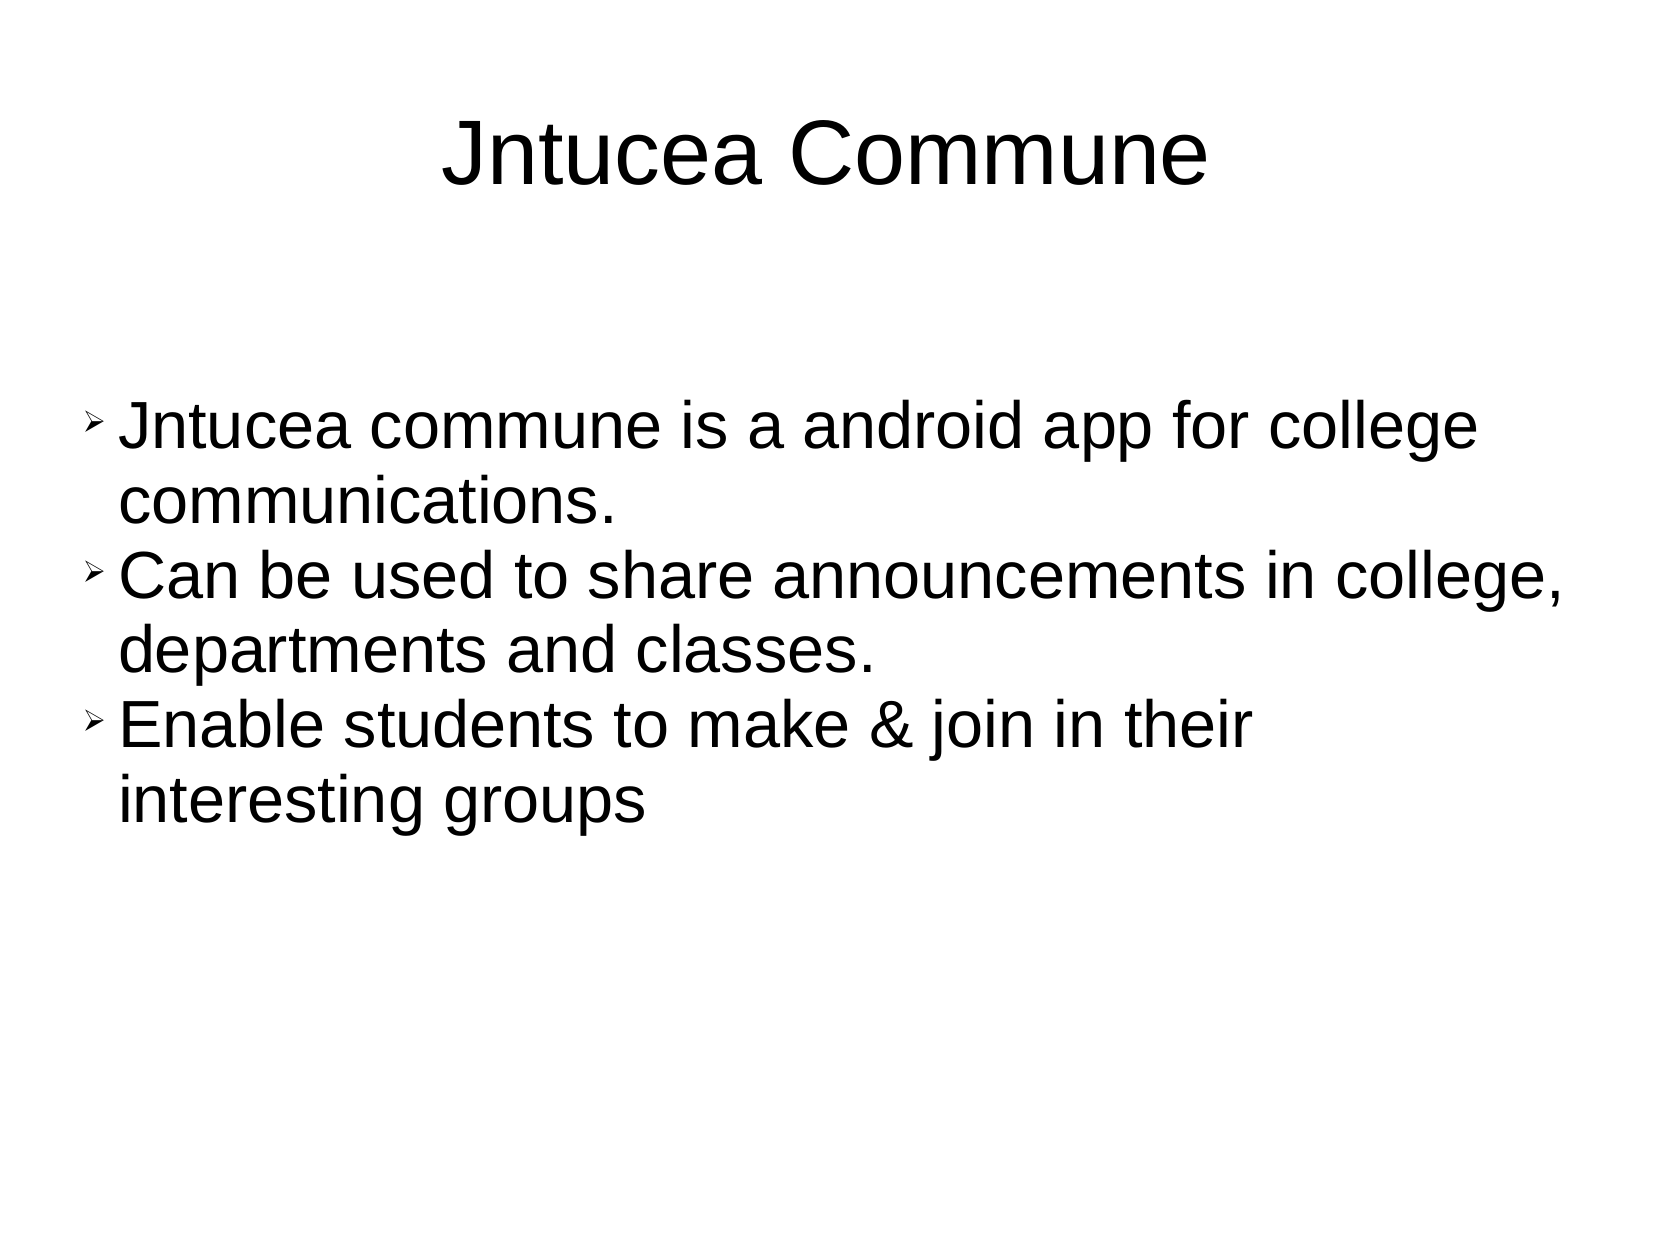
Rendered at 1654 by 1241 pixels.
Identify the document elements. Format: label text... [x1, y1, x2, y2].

title Jntucea Commune [82, 49, 1571, 257]
subtitle Jntucea commune is a android app for college communications. Can be used to share announcements in college, departments and classes. Enable students to make & join in their interesting groups [82, 290, 1571, 1010]
